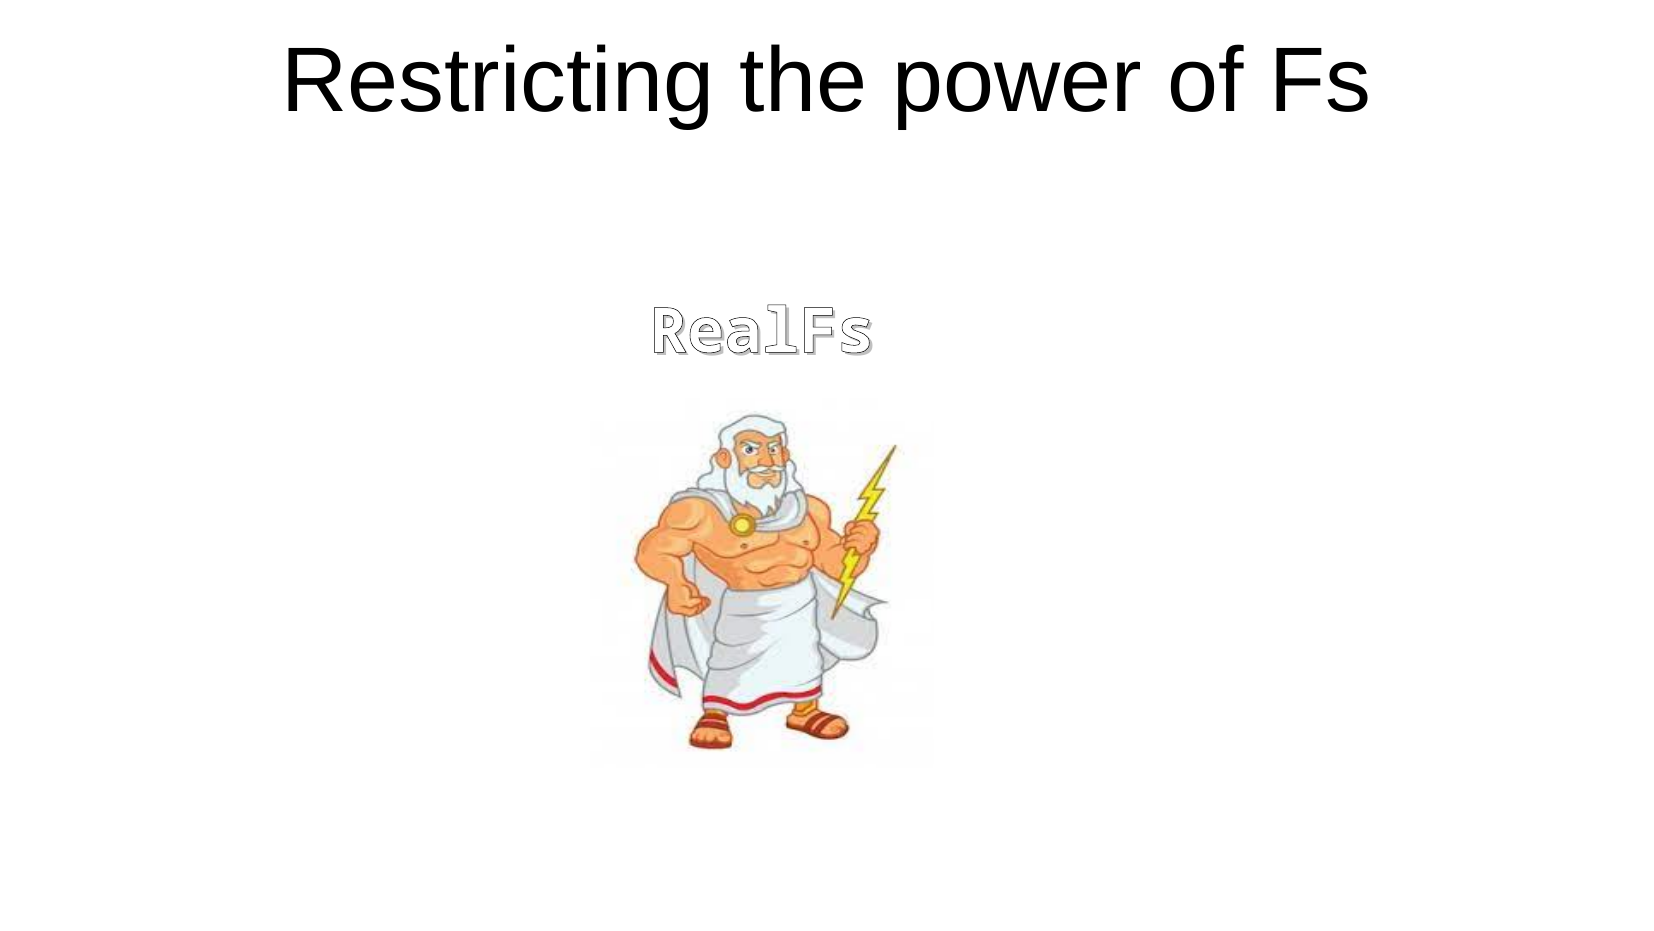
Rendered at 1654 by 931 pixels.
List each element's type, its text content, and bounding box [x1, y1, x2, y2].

title Restricting the power of Fs [82, 0, 1571, 182]
picture [590, 398, 934, 768]
